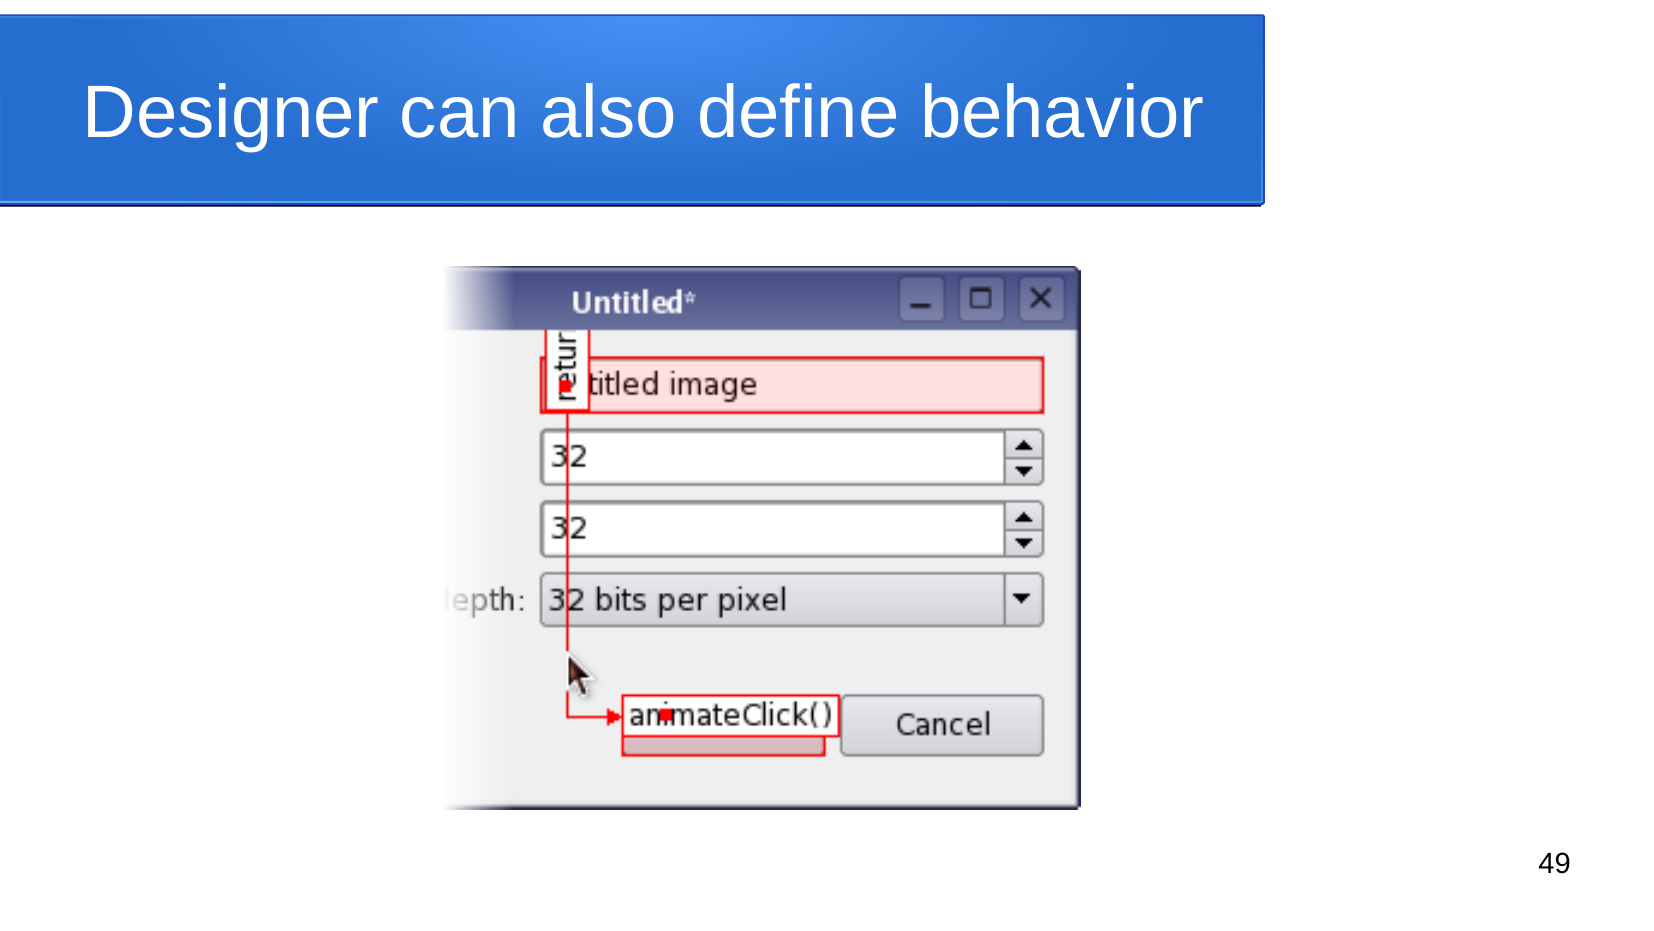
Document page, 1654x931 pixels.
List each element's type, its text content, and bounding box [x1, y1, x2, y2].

title Designer can also define behavior [82, 35, 1235, 189]
picture [442, 266, 1081, 811]
